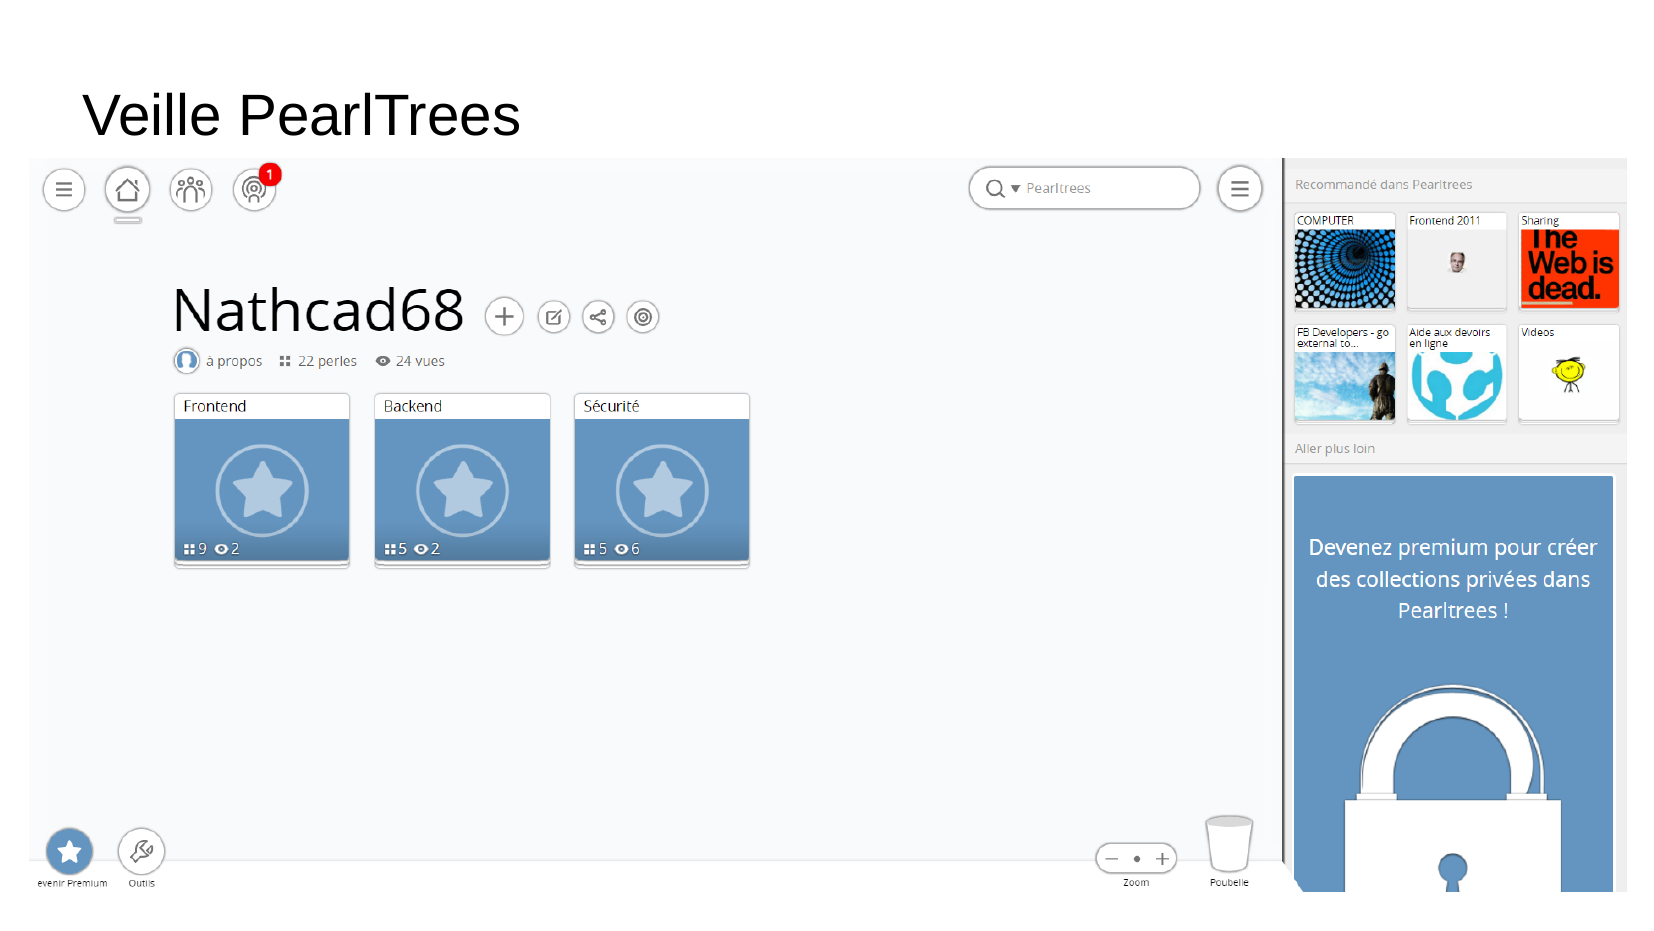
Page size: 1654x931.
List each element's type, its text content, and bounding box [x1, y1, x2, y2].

title Veille PearlTrees [82, 37, 1571, 147]
picture [29, 147, 1627, 892]
